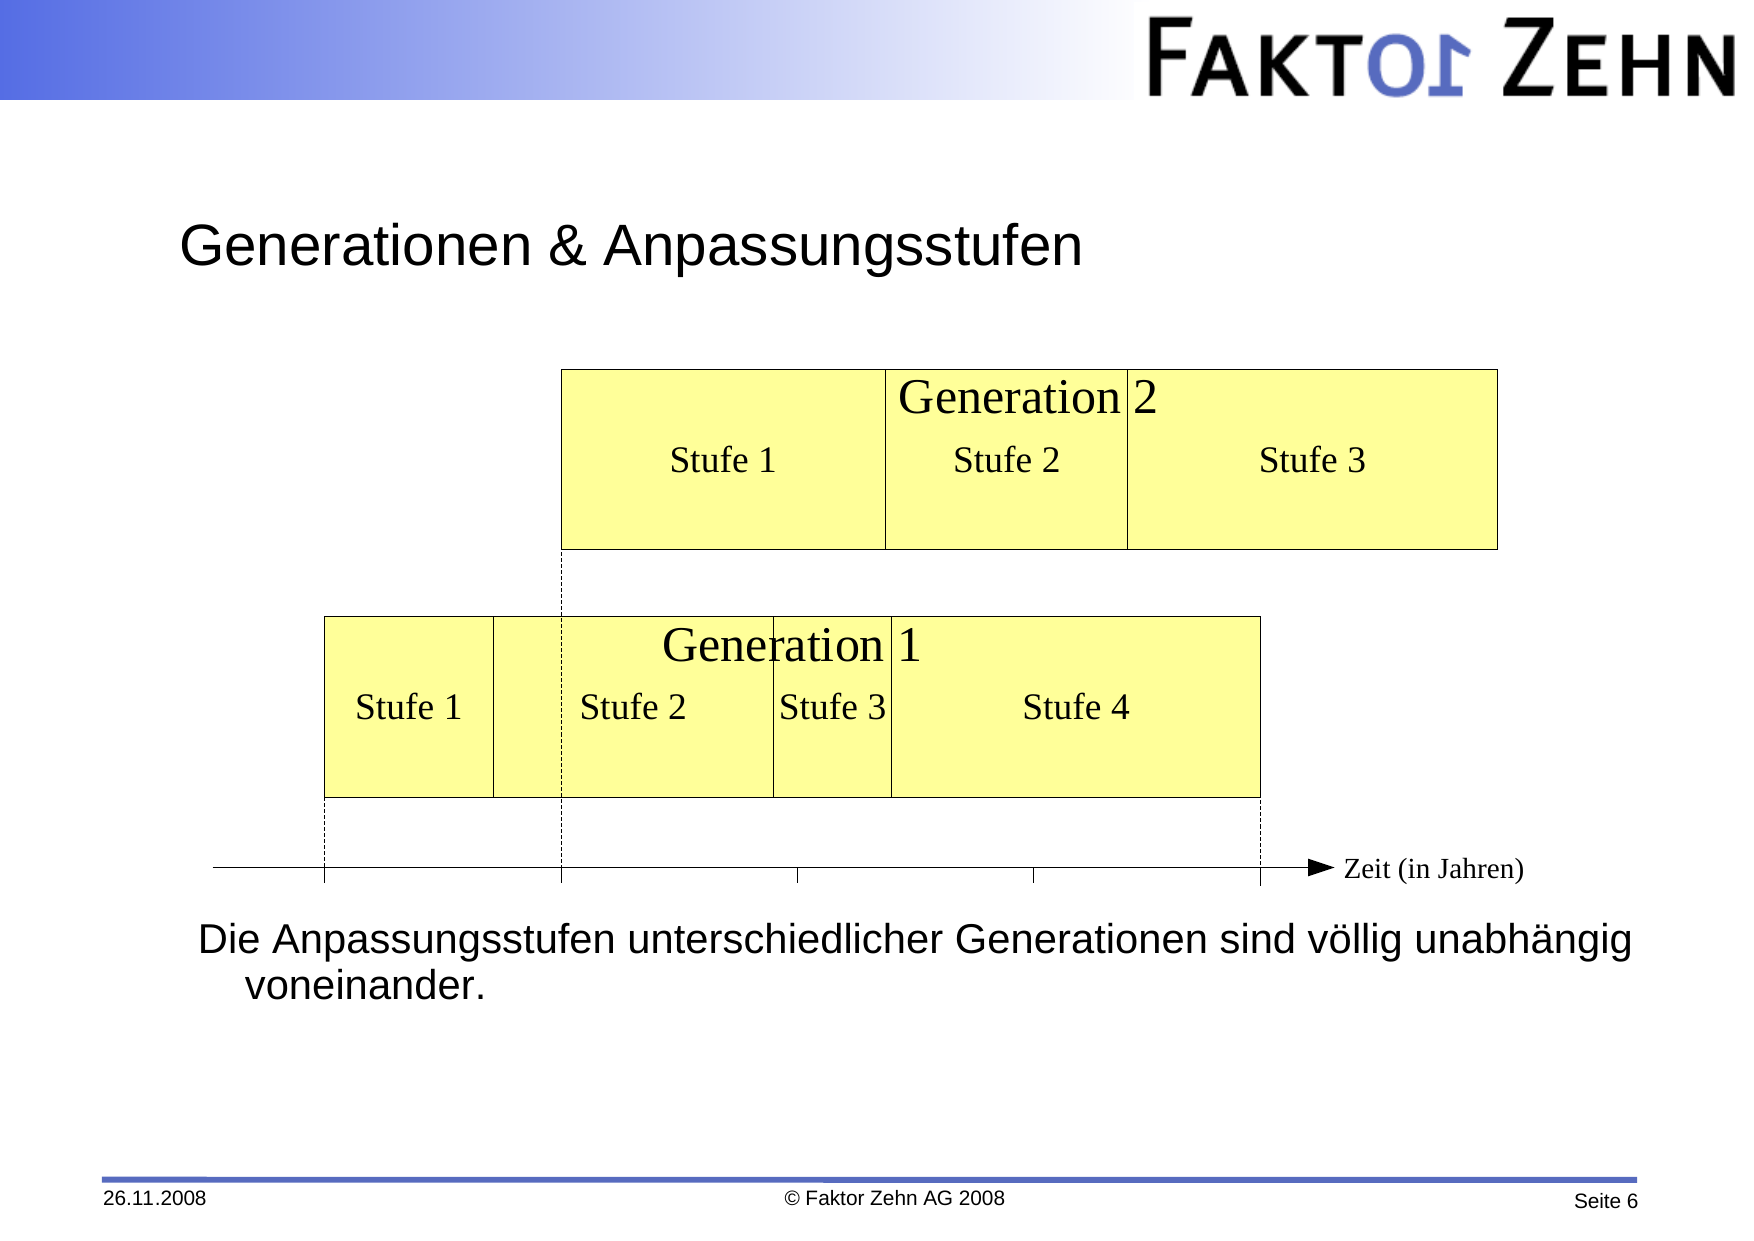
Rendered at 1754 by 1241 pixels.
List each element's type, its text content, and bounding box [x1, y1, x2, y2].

text_box Die Anpassungsstufen unterschiedlicher Generationen sind völlig unabhängig voneinander. [103, 915, 1639, 1093]
text_box Zeit (in Jahren) [1343, 852, 1551, 886]
title Generationen & Anpassungsstufen [179, 142, 1576, 349]
text_box Generation 2 [561, 369, 1498, 550]
text_box Generation 1 [324, 616, 1261, 798]
picture [1133, 2, 1749, 105]
